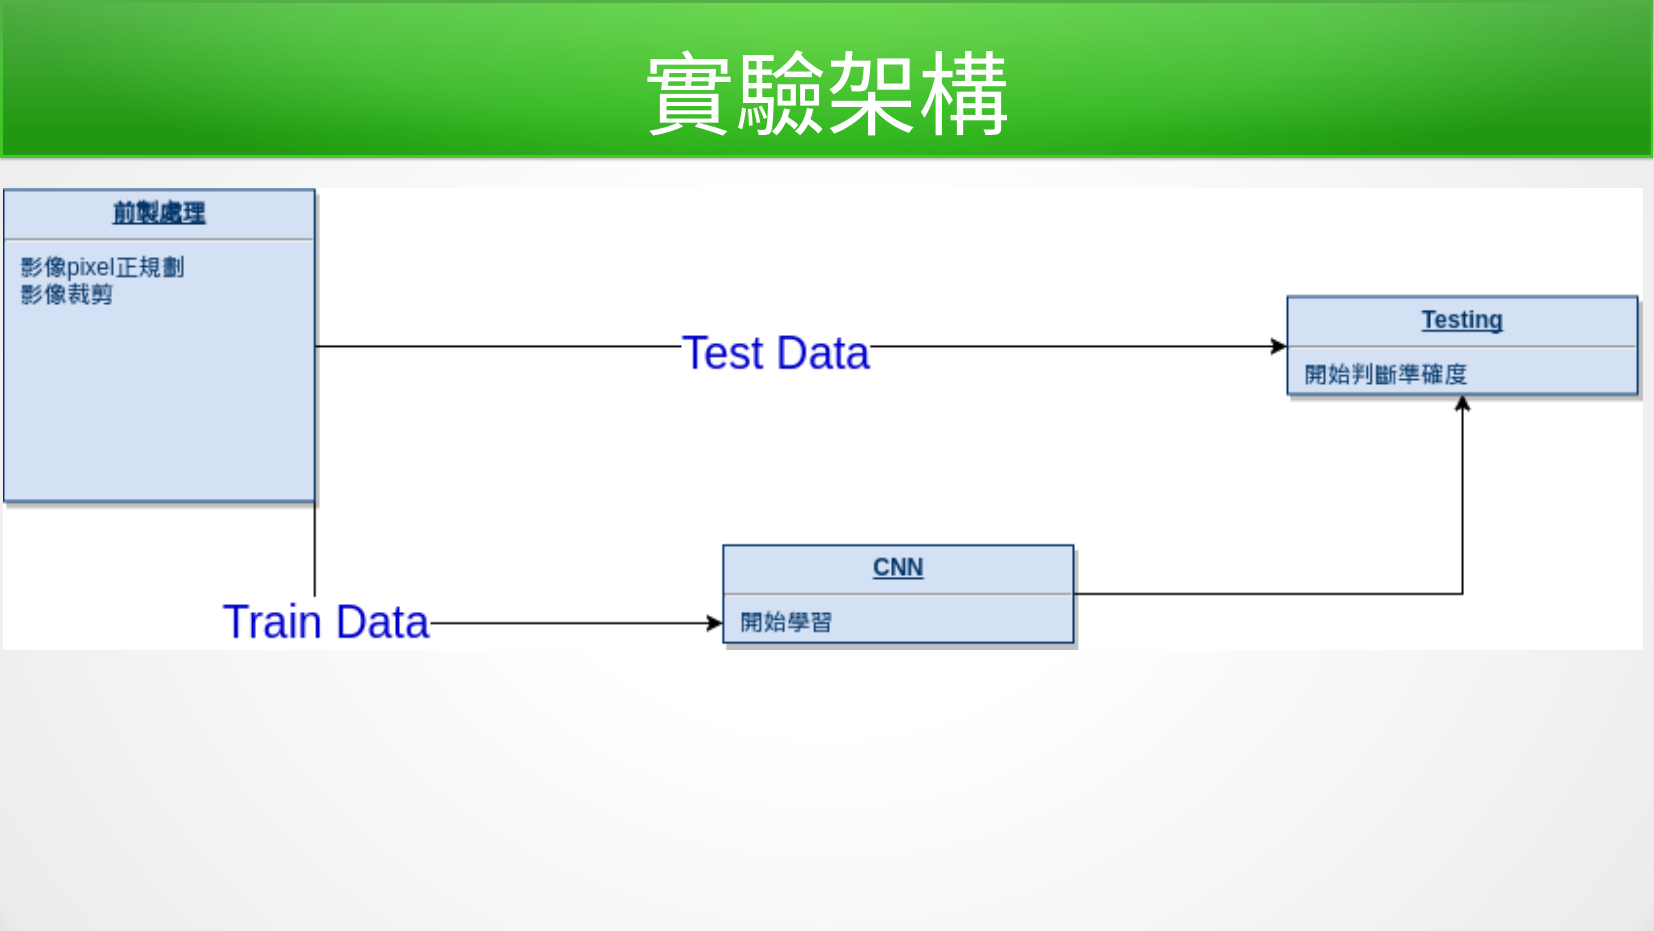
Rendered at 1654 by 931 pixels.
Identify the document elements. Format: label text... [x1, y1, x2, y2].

picture [3, 188, 1643, 650]
title 實驗架構 [82, 28, 1571, 149]
